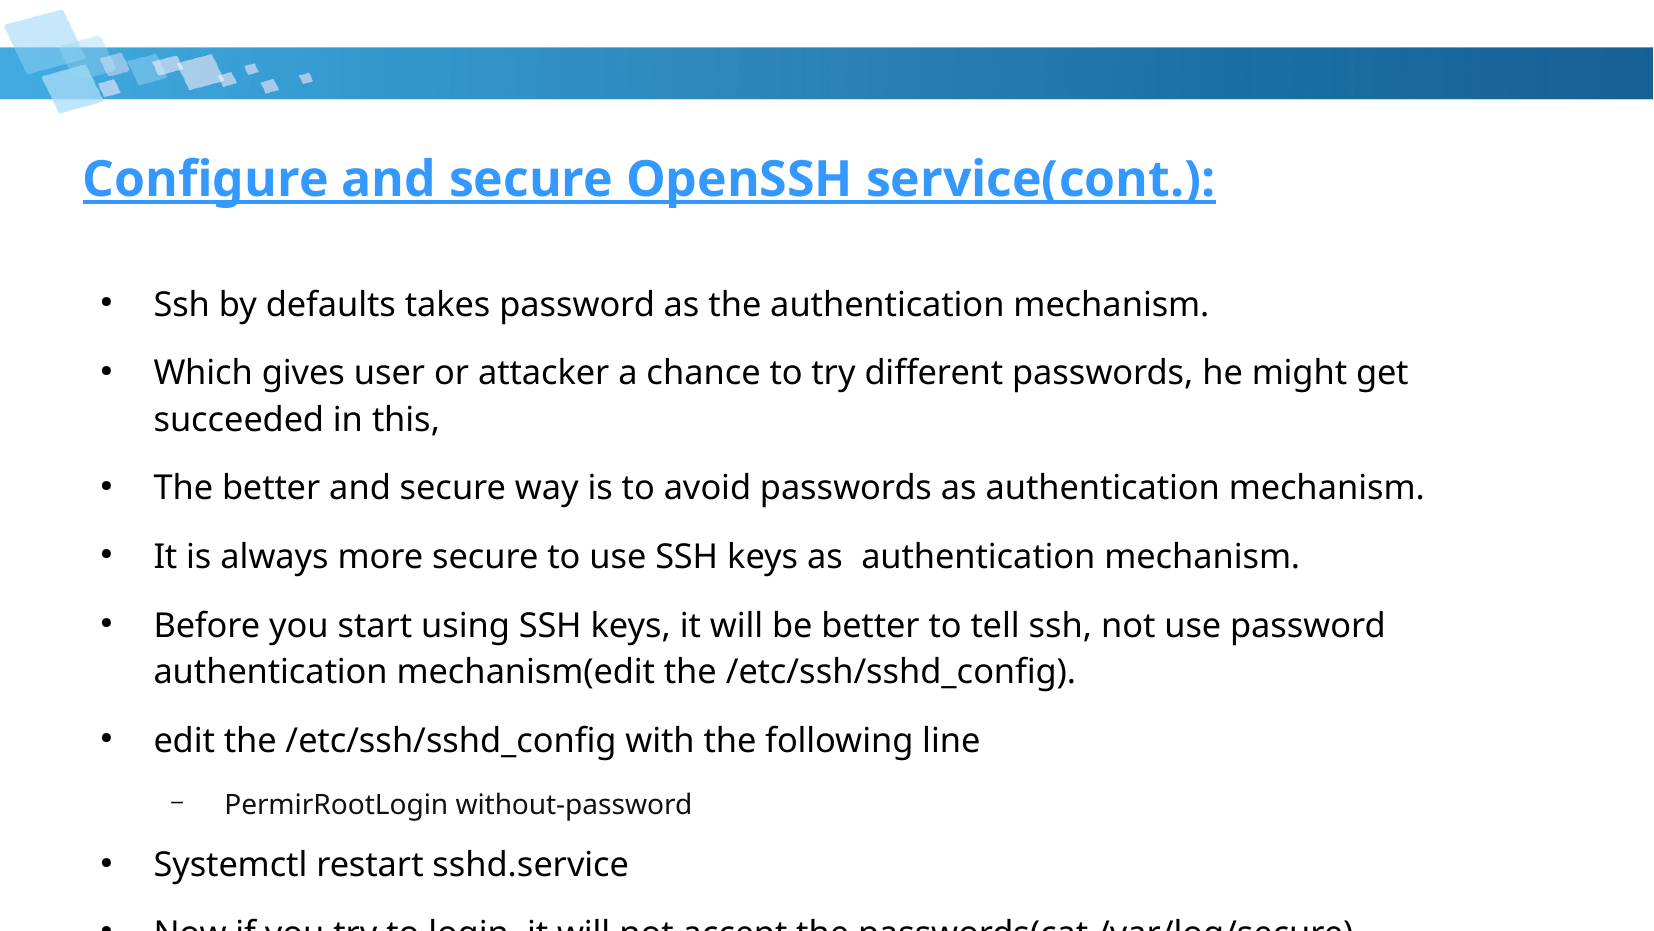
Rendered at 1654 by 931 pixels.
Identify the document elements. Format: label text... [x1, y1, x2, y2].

list Ssh by defaults takes password as the authentication mechanism. Which gives user or attacker a chance to try different passwords, he might get succeeded in this, The better and secure way is to avoid passwords as authentication mechanism. It is always more secure to use SSH keys as authentication mechanism. Before you start using SSH keys, it will be better to tell ssh, not use password authentication mechanism(edit the /etc/ssh/sshd_config). edit the /etc/ssh/sshd_config with the following line PermirRootLogin without-password Systemctl restart sshd.service Now if you try to login, it will not accept the passwords(cat /var/log/secure) [82, 279, 1571, 883]
title Configure and secure OpenSSH service(cont.): [82, 99, 1571, 255]
picture [0, 0, 1653, 929]
